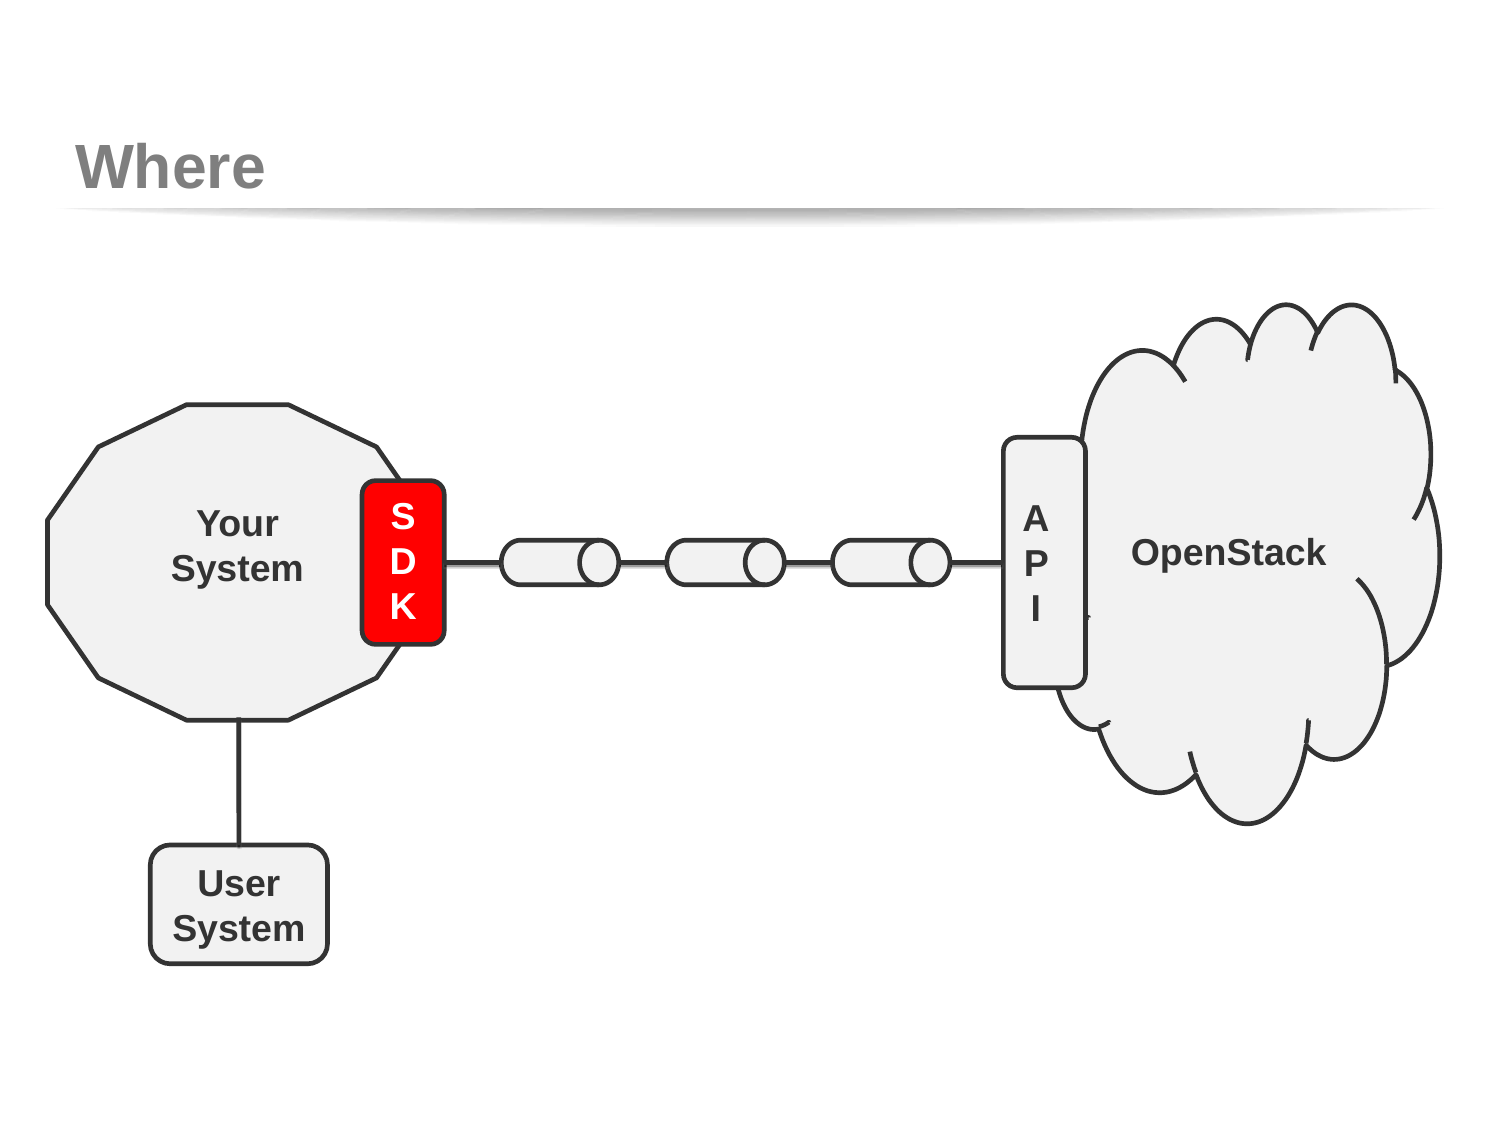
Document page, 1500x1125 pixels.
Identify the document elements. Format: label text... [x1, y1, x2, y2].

text_box AP I [1003, 437, 1086, 688]
title Where [75, 71, 1426, 203]
text_box SDK [362, 480, 445, 645]
text_box [666, 540, 785, 585]
text_box User System [150, 844, 328, 964]
text_box OpenStack [1057, 304, 1440, 824]
text_box Your System [47, 404, 400, 721]
text_box [832, 540, 950, 585]
text_box [501, 540, 619, 585]
